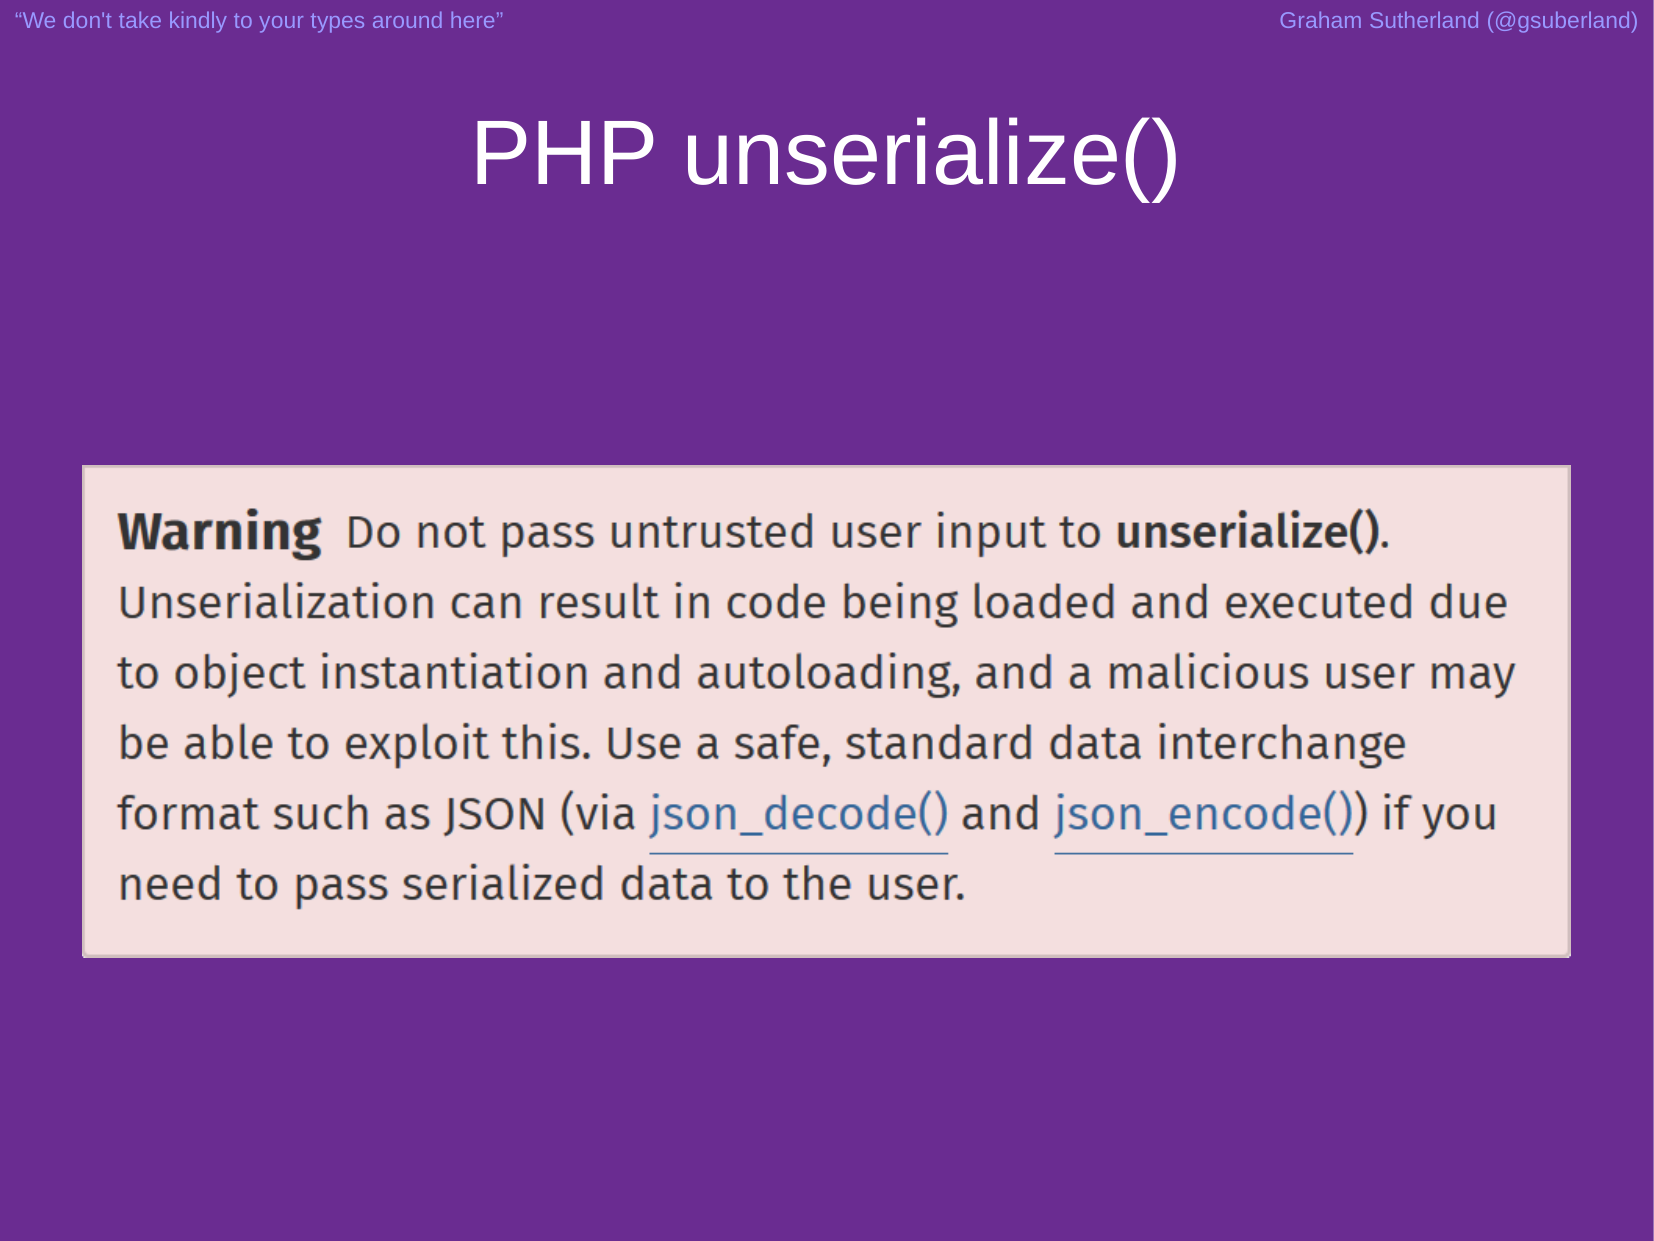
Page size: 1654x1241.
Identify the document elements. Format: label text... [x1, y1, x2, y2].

picture [0, 0, 1654, 1241]
title PHP unserialize() [82, 49, 1571, 257]
